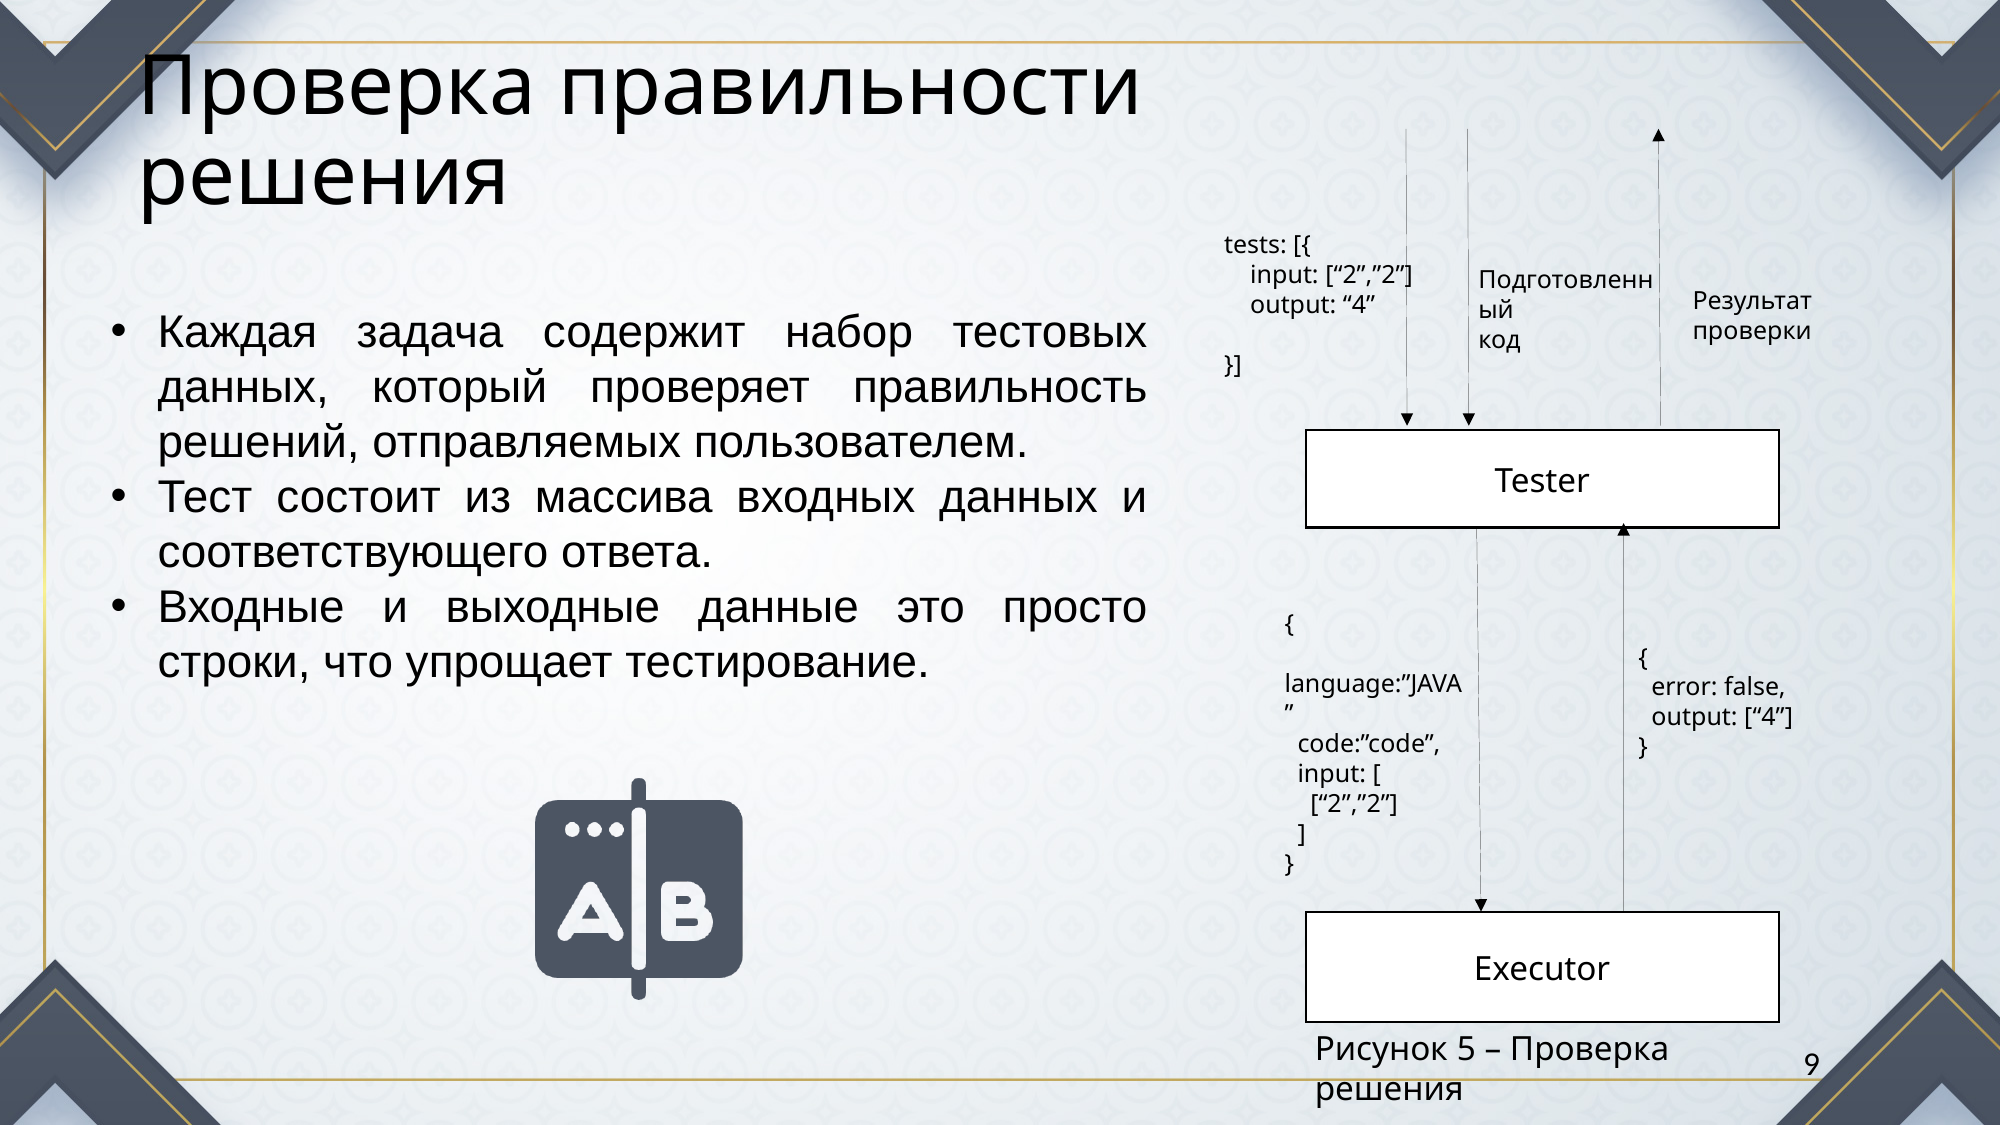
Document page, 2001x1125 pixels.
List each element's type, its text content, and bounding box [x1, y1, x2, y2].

text_box Подготовленный код [1463, 256, 1674, 392]
text_box Каждая задача содержит набор тестовых данных, который проверяет правильность решений, отправляемых пользователем. Тест состоит из массива входных данных и соответствующего ответа. Входные и выходные данные это просто строки, что упрощает тестирование. [95, 294, 1163, 695]
text_box { error: false, output: [“4”] } [1623, 633, 1813, 769]
title Проверка правильности решения [137, 52, 1362, 214]
text_box Результат проверки [1677, 277, 1888, 382]
text_box tests: [{ input: [“2”,”2”] output: “4” }] [1209, 221, 1468, 416]
text_box Executor [1305, 911, 1779, 1020]
text_box Tester [1305, 430, 1779, 528]
text_box { language:”JAVA” code:”code”, input: [ [“2”,”2”] ] } [1269, 600, 1476, 885]
slide_number <number> [1384, 1032, 1835, 1093]
text_box Рисунок 5 – Проверка решения [1300, 1020, 1825, 1115]
picture [0, 0, 2000, 1125]
